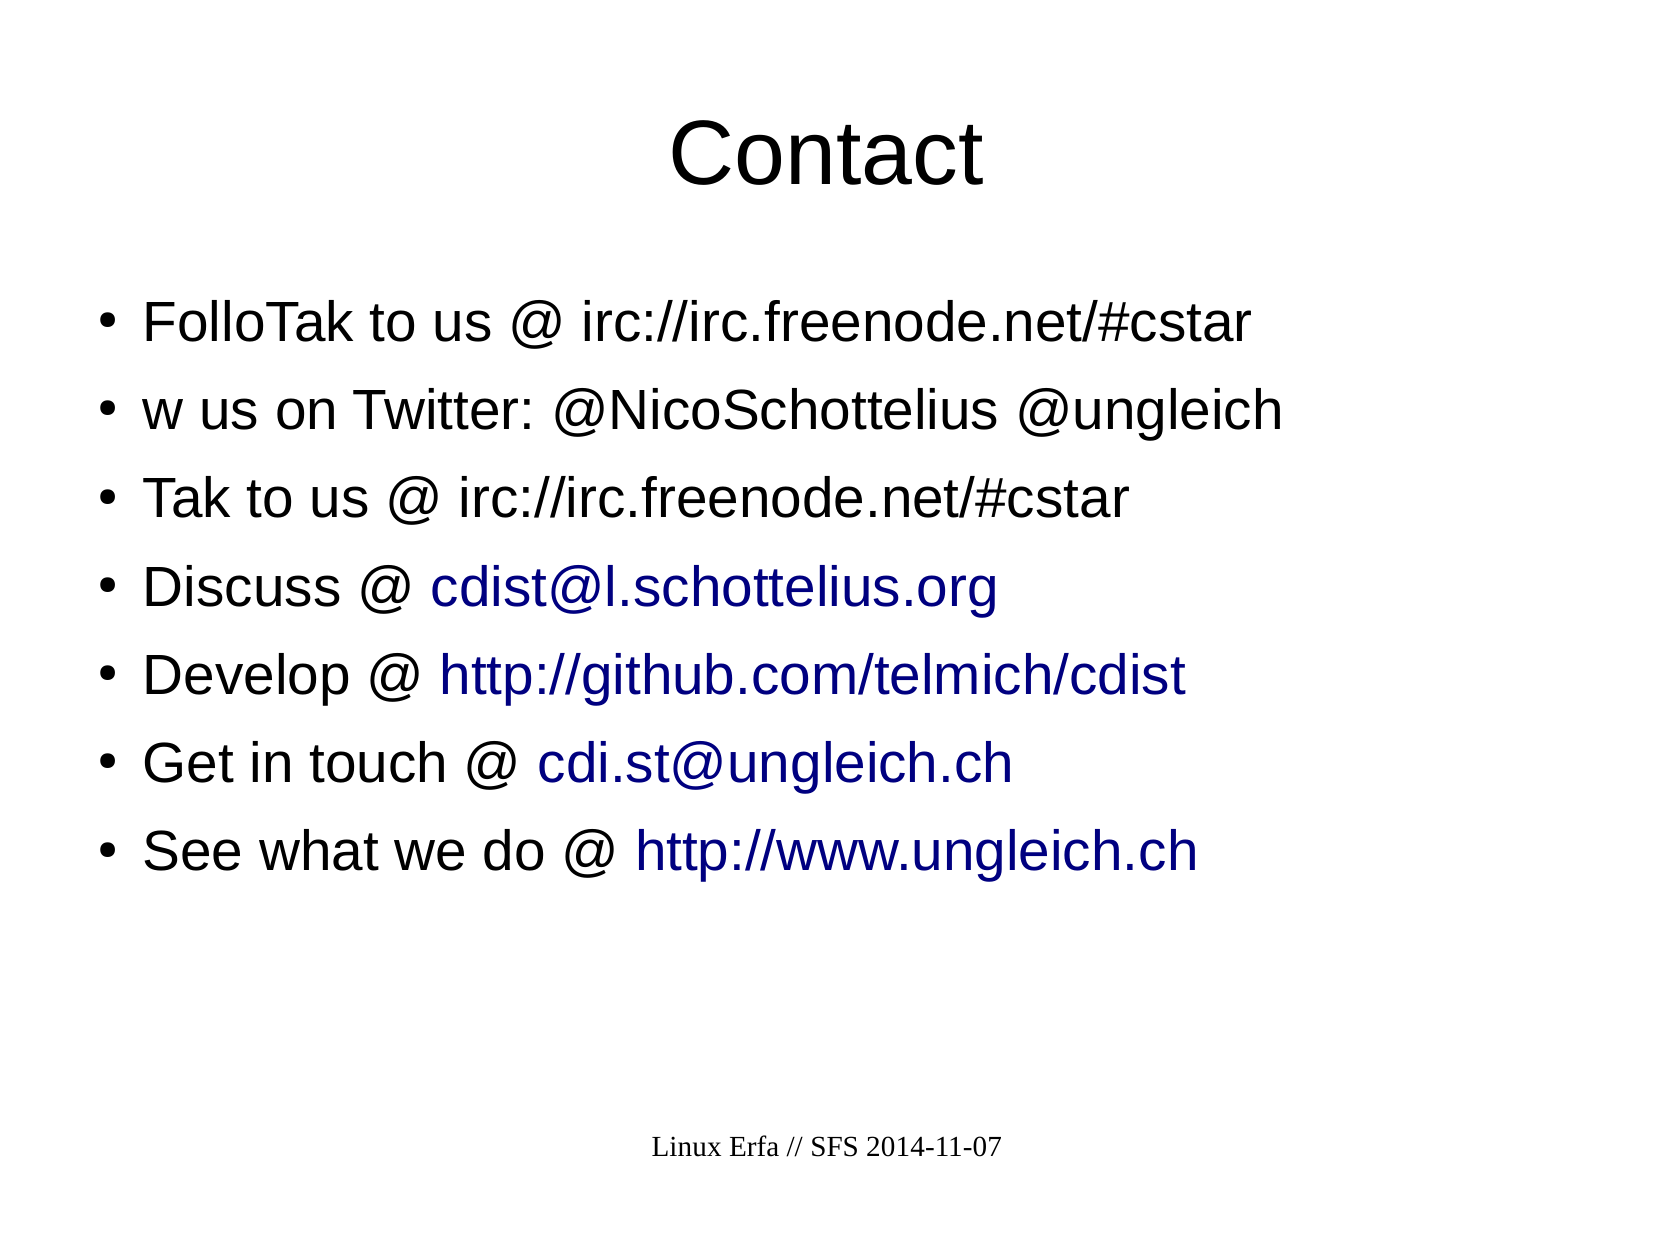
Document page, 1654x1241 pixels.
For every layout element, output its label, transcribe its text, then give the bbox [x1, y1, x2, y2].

list FolloTak to us @ irc://irc.freenode.net/#cstar w us on Twitter: @NicoSchottelius @ungleich Tak to us @ irc://irc.freenode.net/#cstar Discuss @ cdist@l.schottelius.org Develop @ http://github.com/telmich/cdist Get in touch @ cdi.st@ungleich.ch See what we do @ http://www.ungleich.ch [82, 290, 1538, 886]
title Contact [82, 49, 1571, 257]
